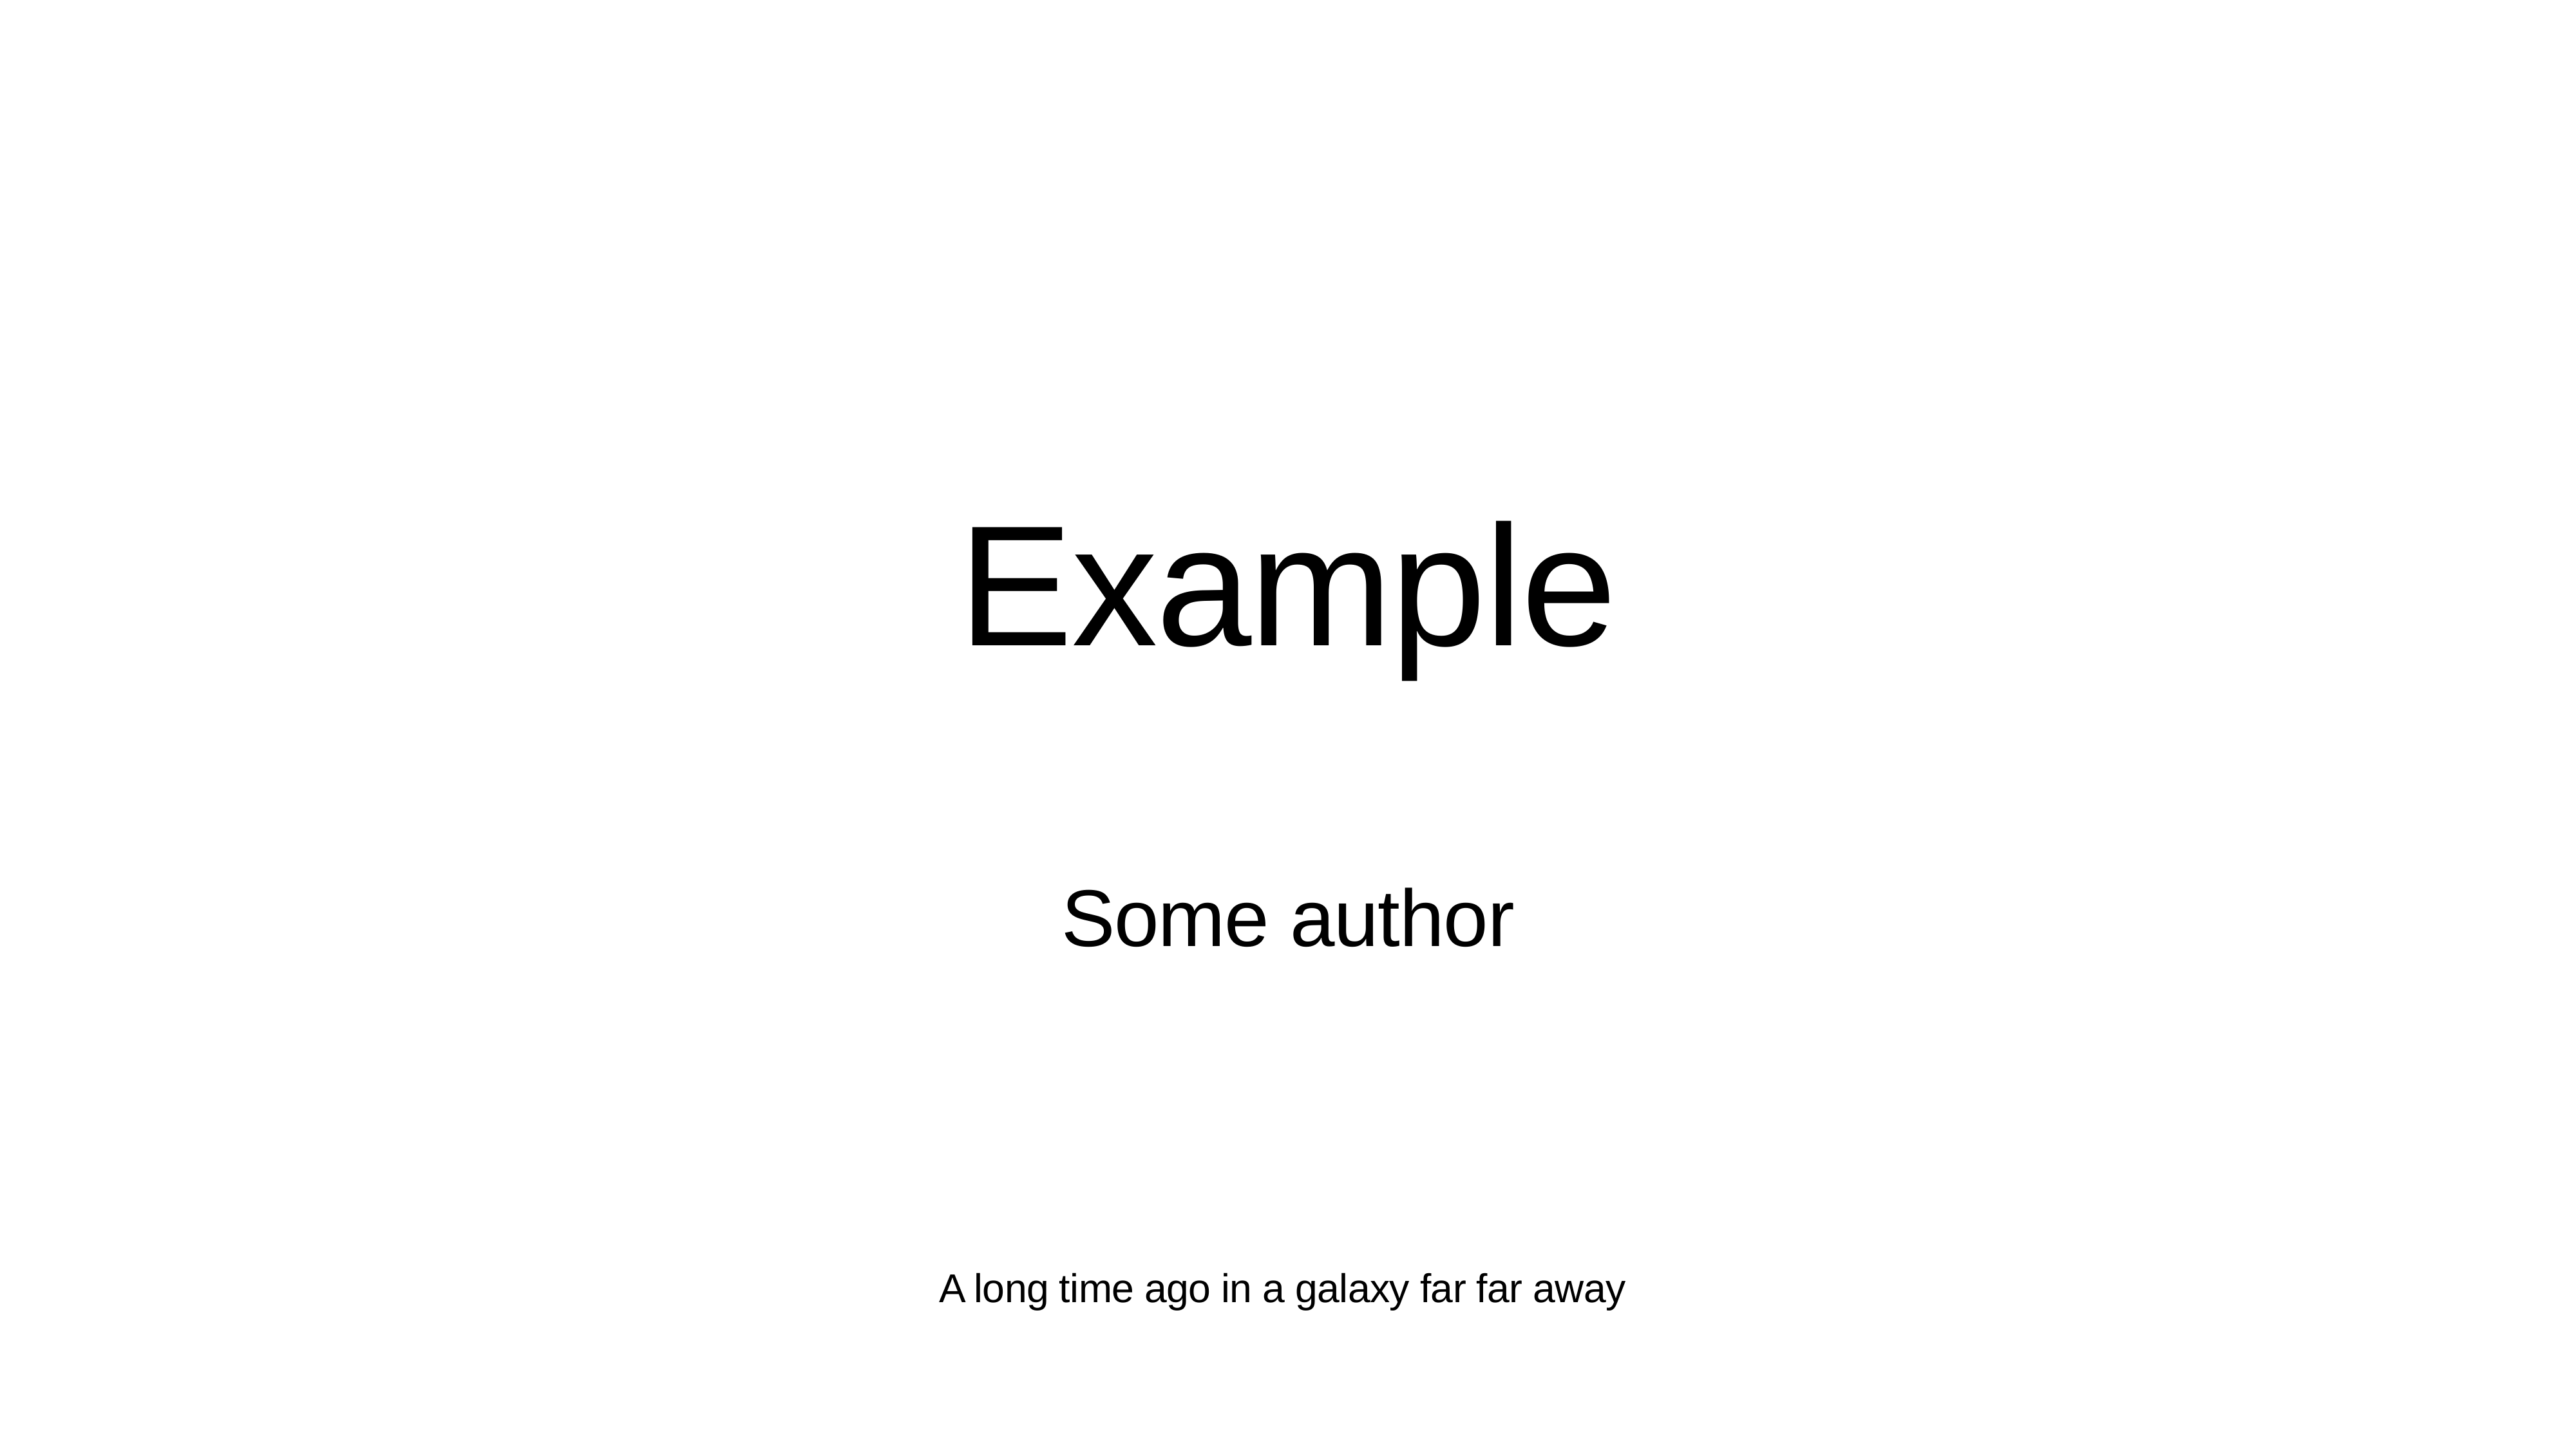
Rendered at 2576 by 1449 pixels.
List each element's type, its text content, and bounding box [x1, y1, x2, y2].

subtitle Some author [128, 799, 2447, 1037]
list A long time ago in a galaxy far far away [128, 1266, 2447, 1331]
title Example [128, 374, 2447, 799]
